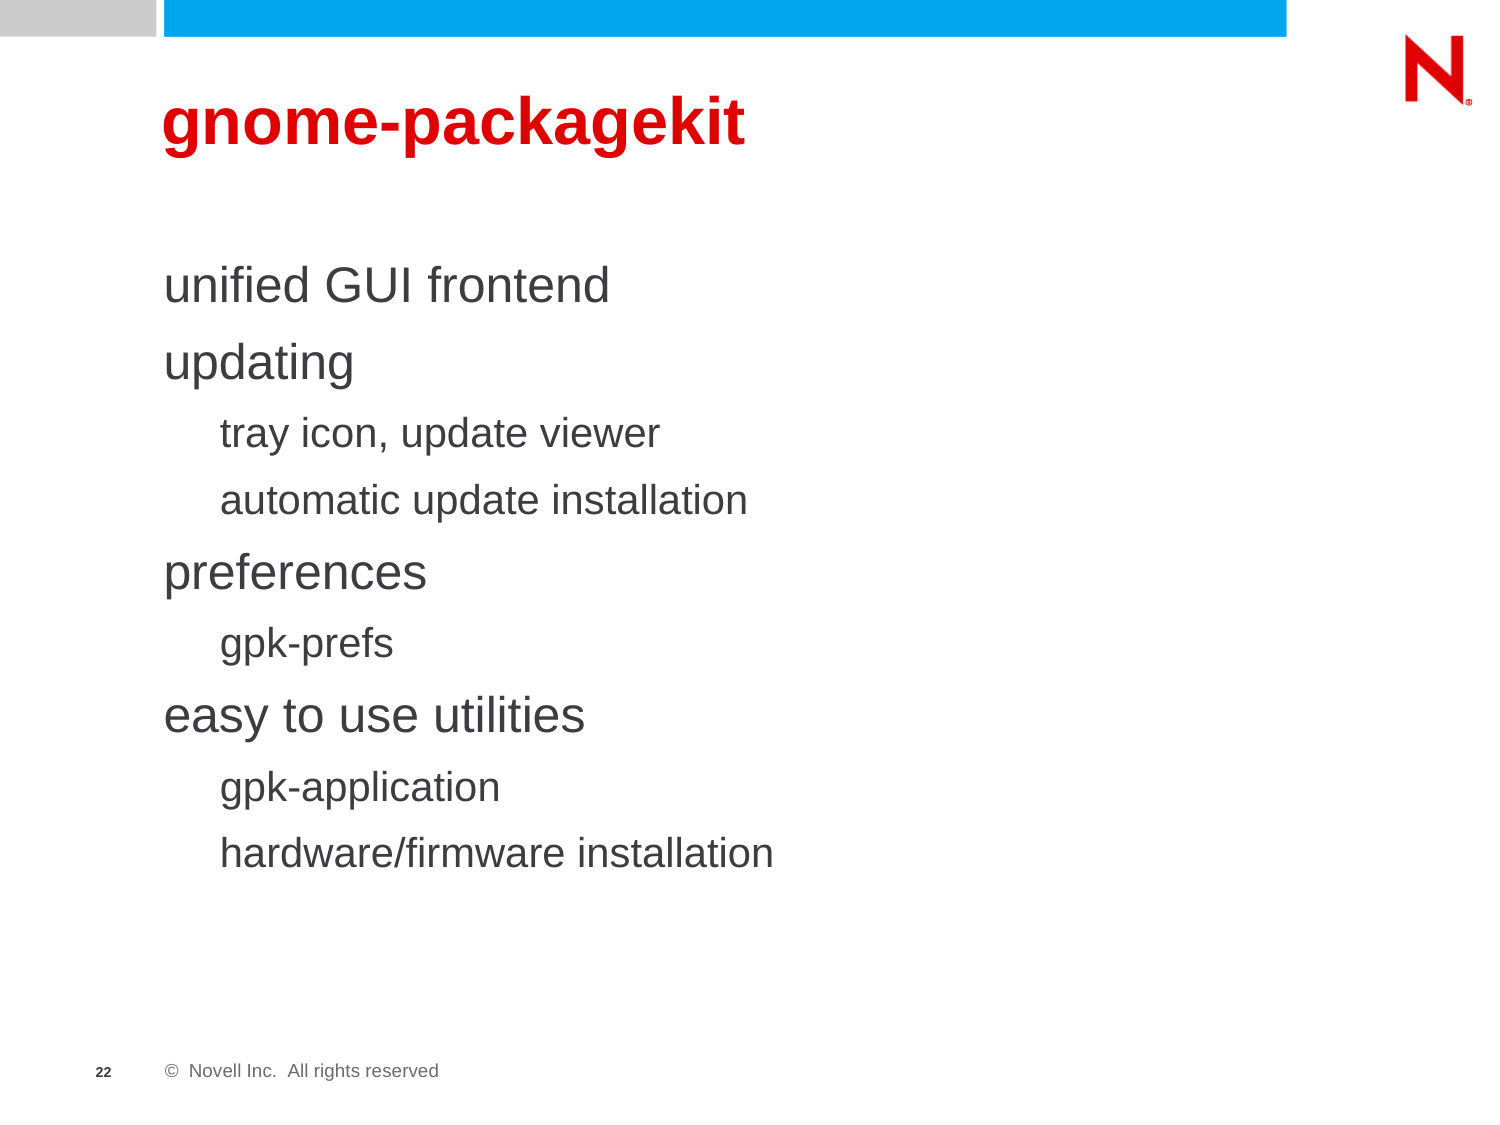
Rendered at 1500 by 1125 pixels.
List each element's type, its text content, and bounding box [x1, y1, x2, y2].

list unified GUI frontend updating tray icon, update viewer automatic update installation preferences gpk-prefs easy to use utilities gpk-application hardware/firmware installation [163, 254, 1404, 986]
picture [1403, 32, 1473, 107]
title gnome-packagekit [161, 41, 1383, 205]
